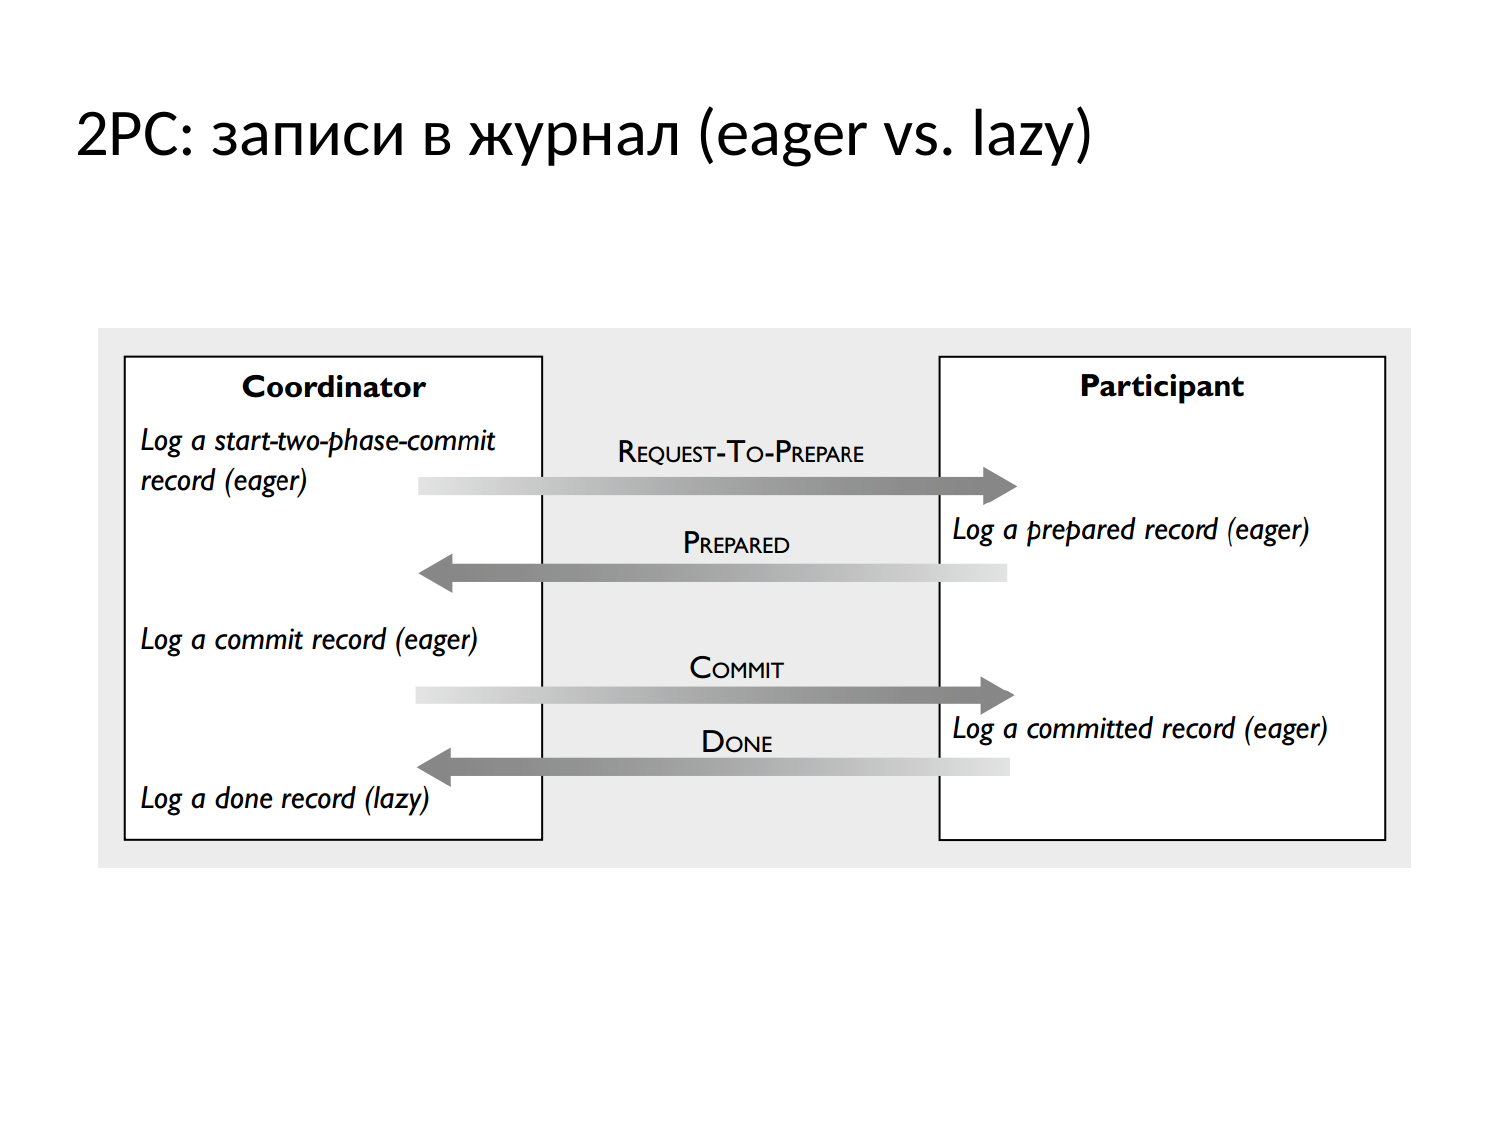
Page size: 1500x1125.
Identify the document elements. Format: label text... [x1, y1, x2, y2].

picture [88, 314, 1420, 879]
title 2PC: записи в журнал (eager vs. lazy) [75, 45, 1425, 233]
